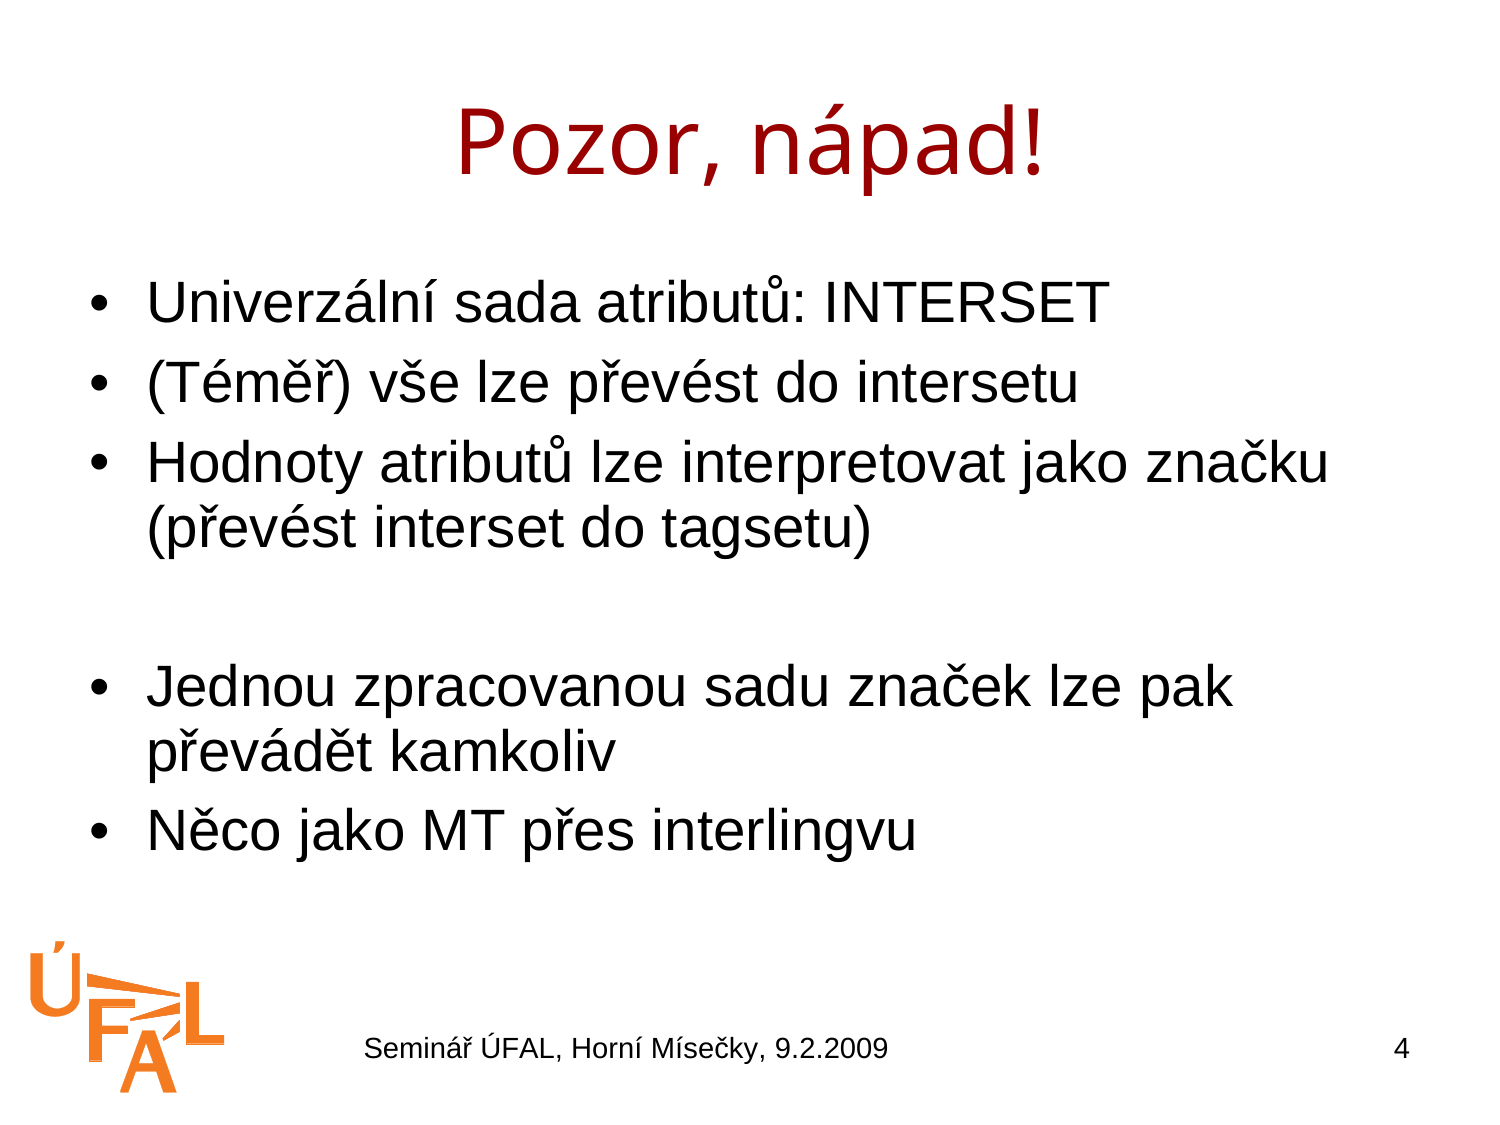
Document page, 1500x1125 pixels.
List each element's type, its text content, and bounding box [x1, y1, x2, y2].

title Pozor, nápad! [75, 45, 1426, 233]
list Univerzální sada atributů: INTERSET (Téměř) vše lze převést do intersetu Hodnoty atributů lze interpretovat jako značku (převést interset do tagsetu) Jednou zpracovanou sadu značek lze pak převádět kamkoliv Něco jako MT přes interlingvu [75, 262, 1426, 1006]
